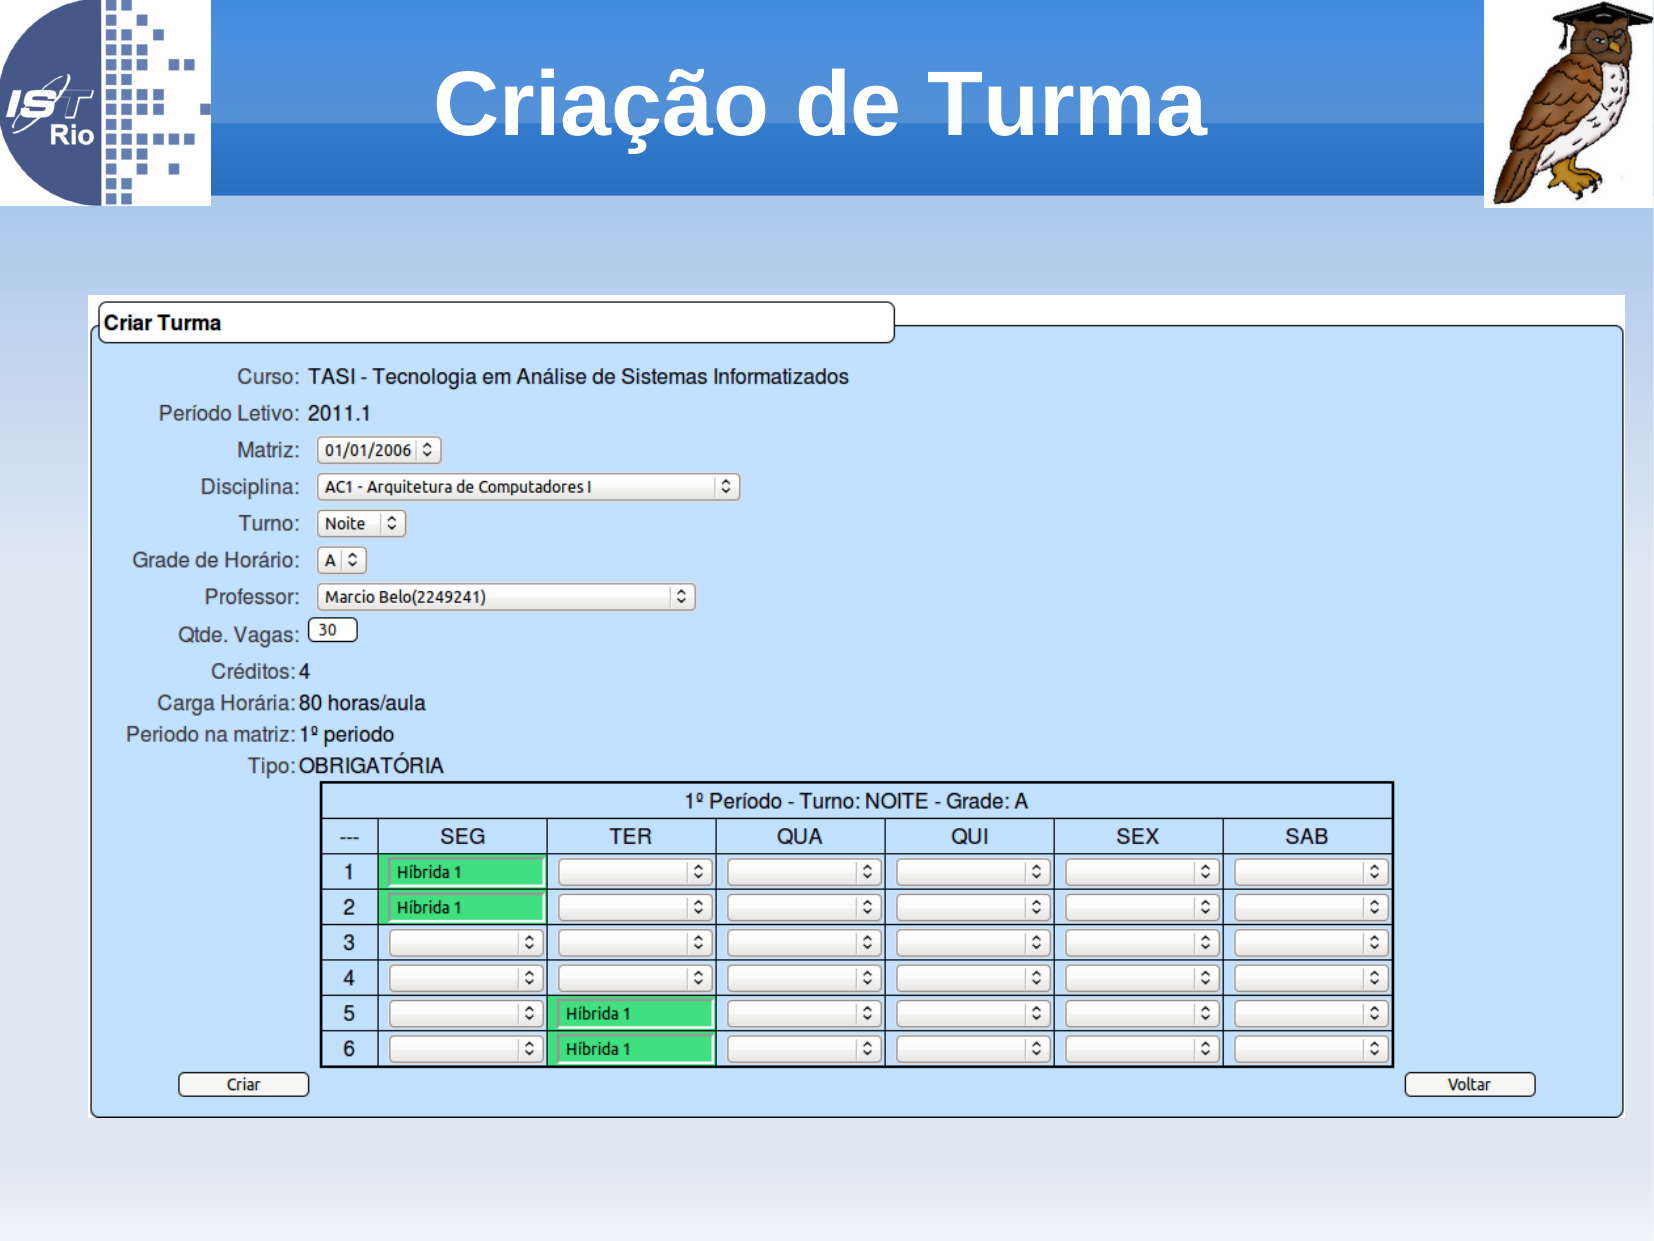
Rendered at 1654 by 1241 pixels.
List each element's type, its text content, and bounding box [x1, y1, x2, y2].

title Criação de Turma [76, 7, 1565, 200]
picture [0, 0, 1654, 1241]
